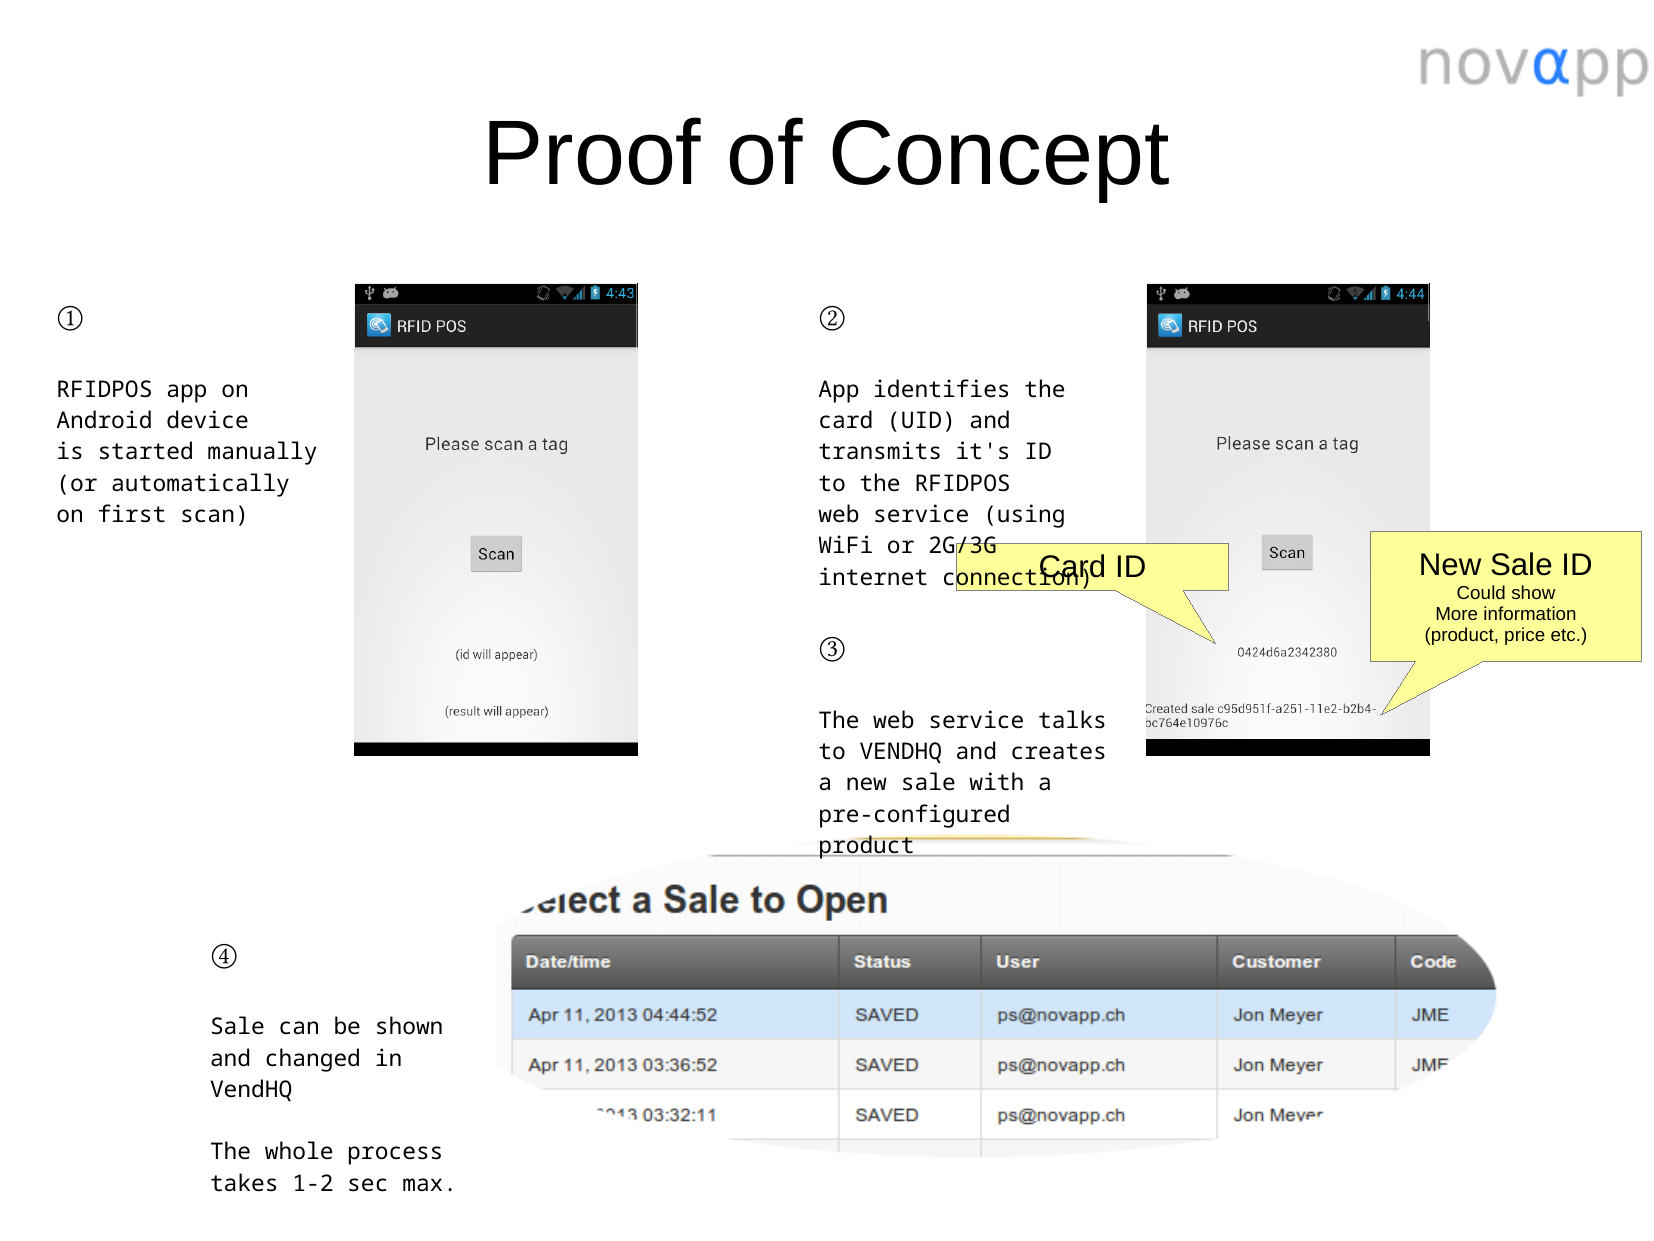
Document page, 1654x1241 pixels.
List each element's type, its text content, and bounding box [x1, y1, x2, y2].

text_box ② App identifies the card (UID) and transmits it's ID to the RFIDPOS web service (using WiFi or 2G/3G internet connection) [803, 283, 1109, 558]
title Proof of Concept [82, 49, 1571, 257]
text_box Card ID [956, 543, 1229, 644]
picture [1417, 9, 1652, 166]
picture [354, 283, 1509, 1206]
picture [999, 811, 1006, 821]
text_box ③ The web service talks to VENDHQ and creates a new sale with a pre-configured product [803, 614, 1123, 805]
text_box ① RFIDPOS app on Android device is started manually (or automatically on first scan) [41, 283, 347, 535]
text_box New Sale ID Could show More information (product, price etc.) [1370, 531, 1642, 715]
text_box ④ Sale can be shown and changed in VendHQ The whole process takes 1-2 sec max. [195, 920, 473, 1134]
